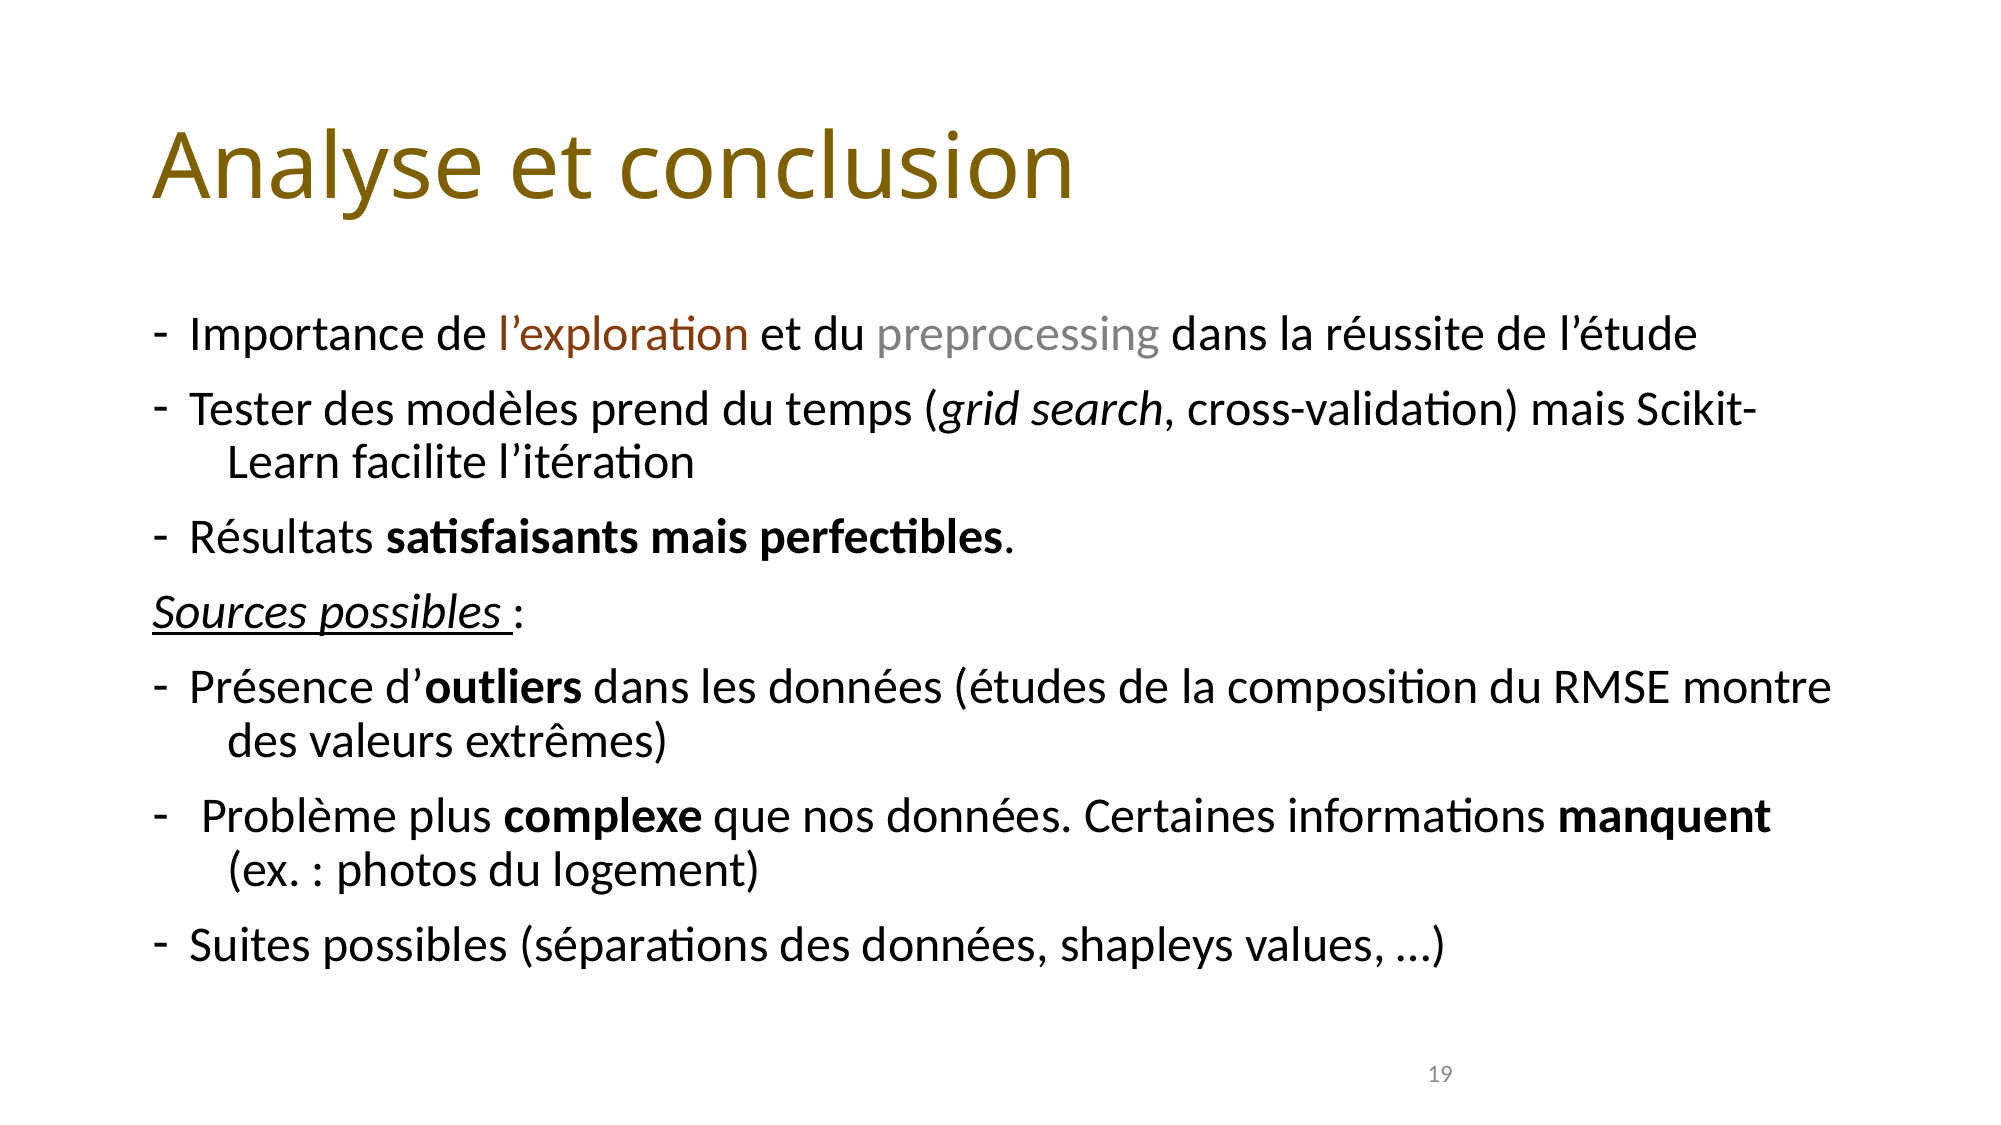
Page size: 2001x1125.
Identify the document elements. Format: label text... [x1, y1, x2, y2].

text_box [1412, 1042, 1863, 1103]
title Analyse et conclusion [137, 59, 1863, 278]
list Importance de l’exploration et du preprocessing dans la réussite de l’étude Tester des modèles prend du temps (grid search, cross-validation) mais Scikit-Learn facilite l’itération Résultats satisfaisants mais perfectibles. Sources possibles : Présence d’outliers dans les données (études de la composition du RMSE montre des valeurs extrêmes) Problème plus complexe que nos données. Certaines informations manquent (ex. : photos du logement) Suites possibles (séparations des données, shapleys values, …) [137, 299, 1863, 1014]
